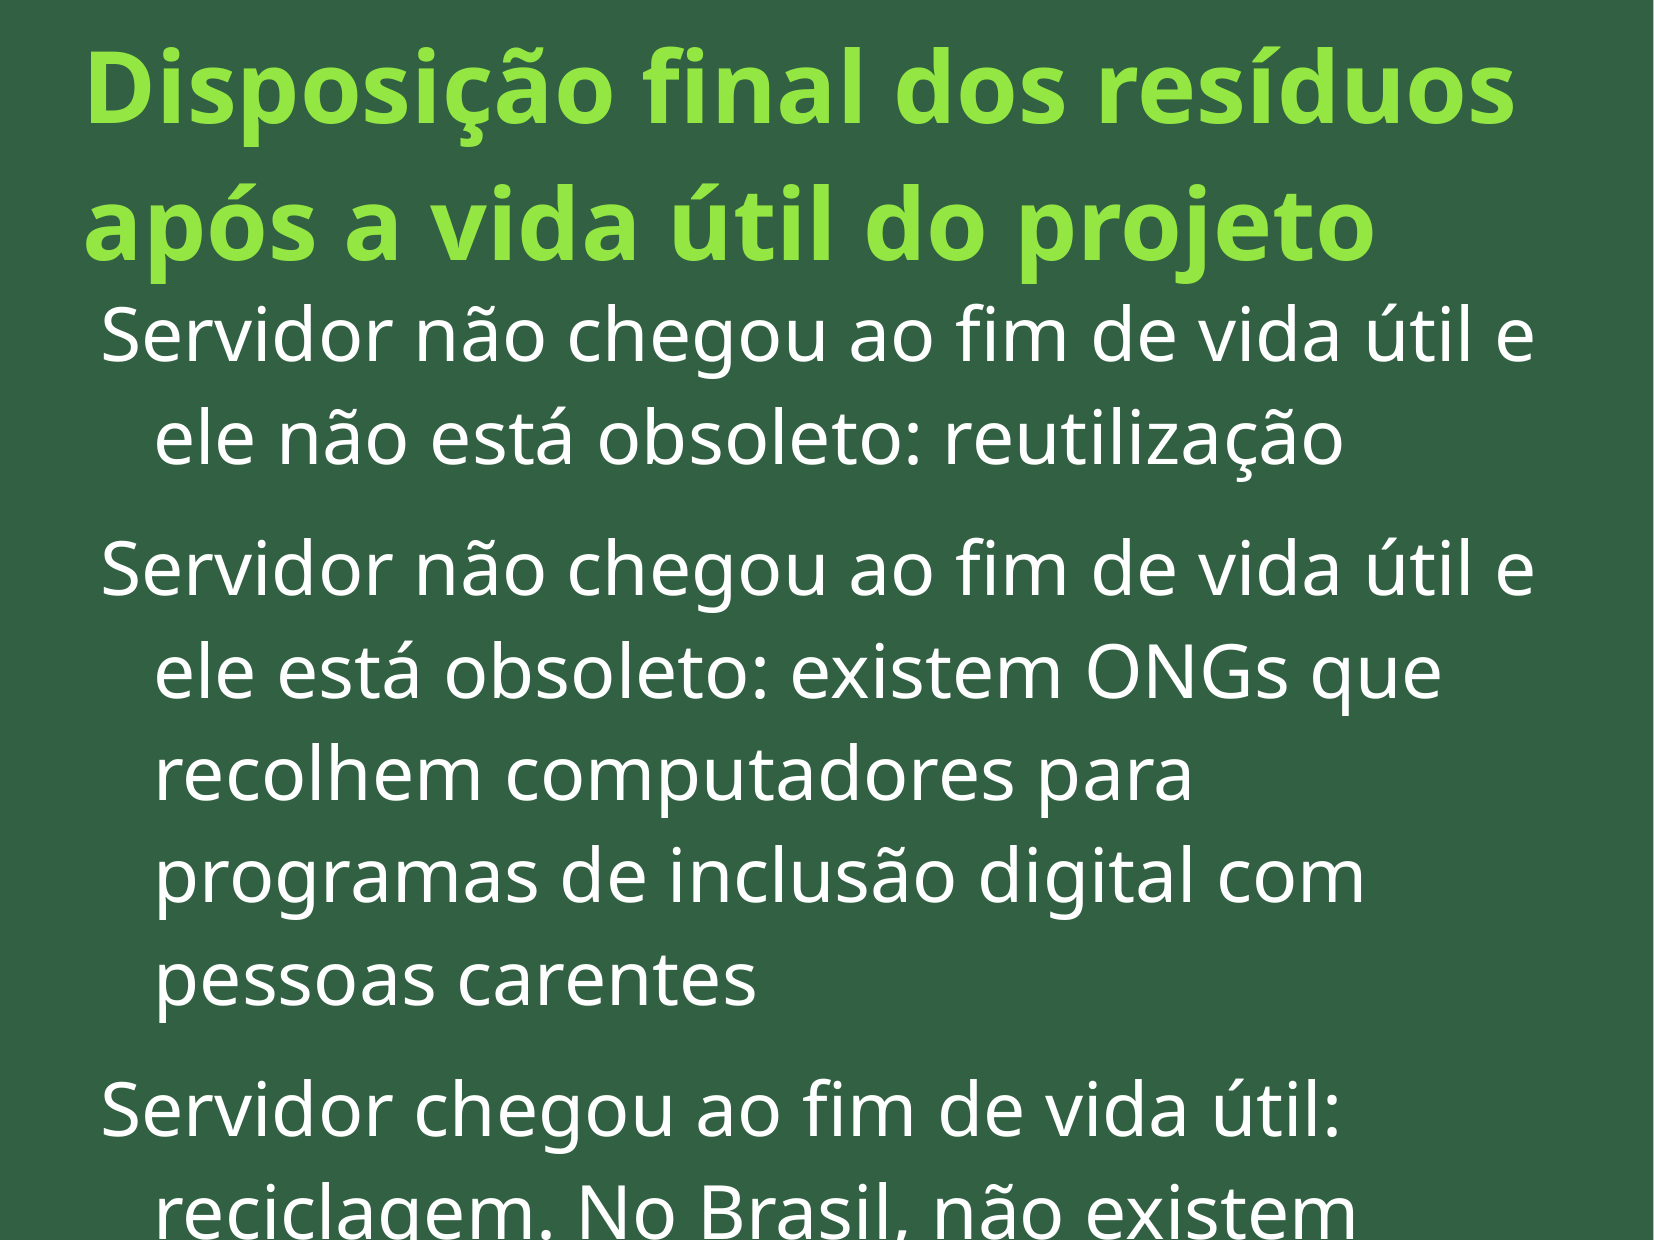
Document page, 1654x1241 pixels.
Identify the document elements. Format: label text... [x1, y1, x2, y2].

title Disposição final dos resíduos após a vida útil do projeto [82, 36, 1571, 269]
list Servidor não chegou ao fim de vida útil e ele não está obsoleto: reutilização Servidor não chegou ao fim de vida útil e ele está obsoleto: existem ONGs que recolhem computadores para programas de inclusão digital com pessoas carentes Servidor chegou ao fim de vida útil: reciclagem. No Brasil, não existem empresas que recebem lixo eletrônico, sendo que teria que ser enviado ao exterior [82, 281, 1571, 1211]
